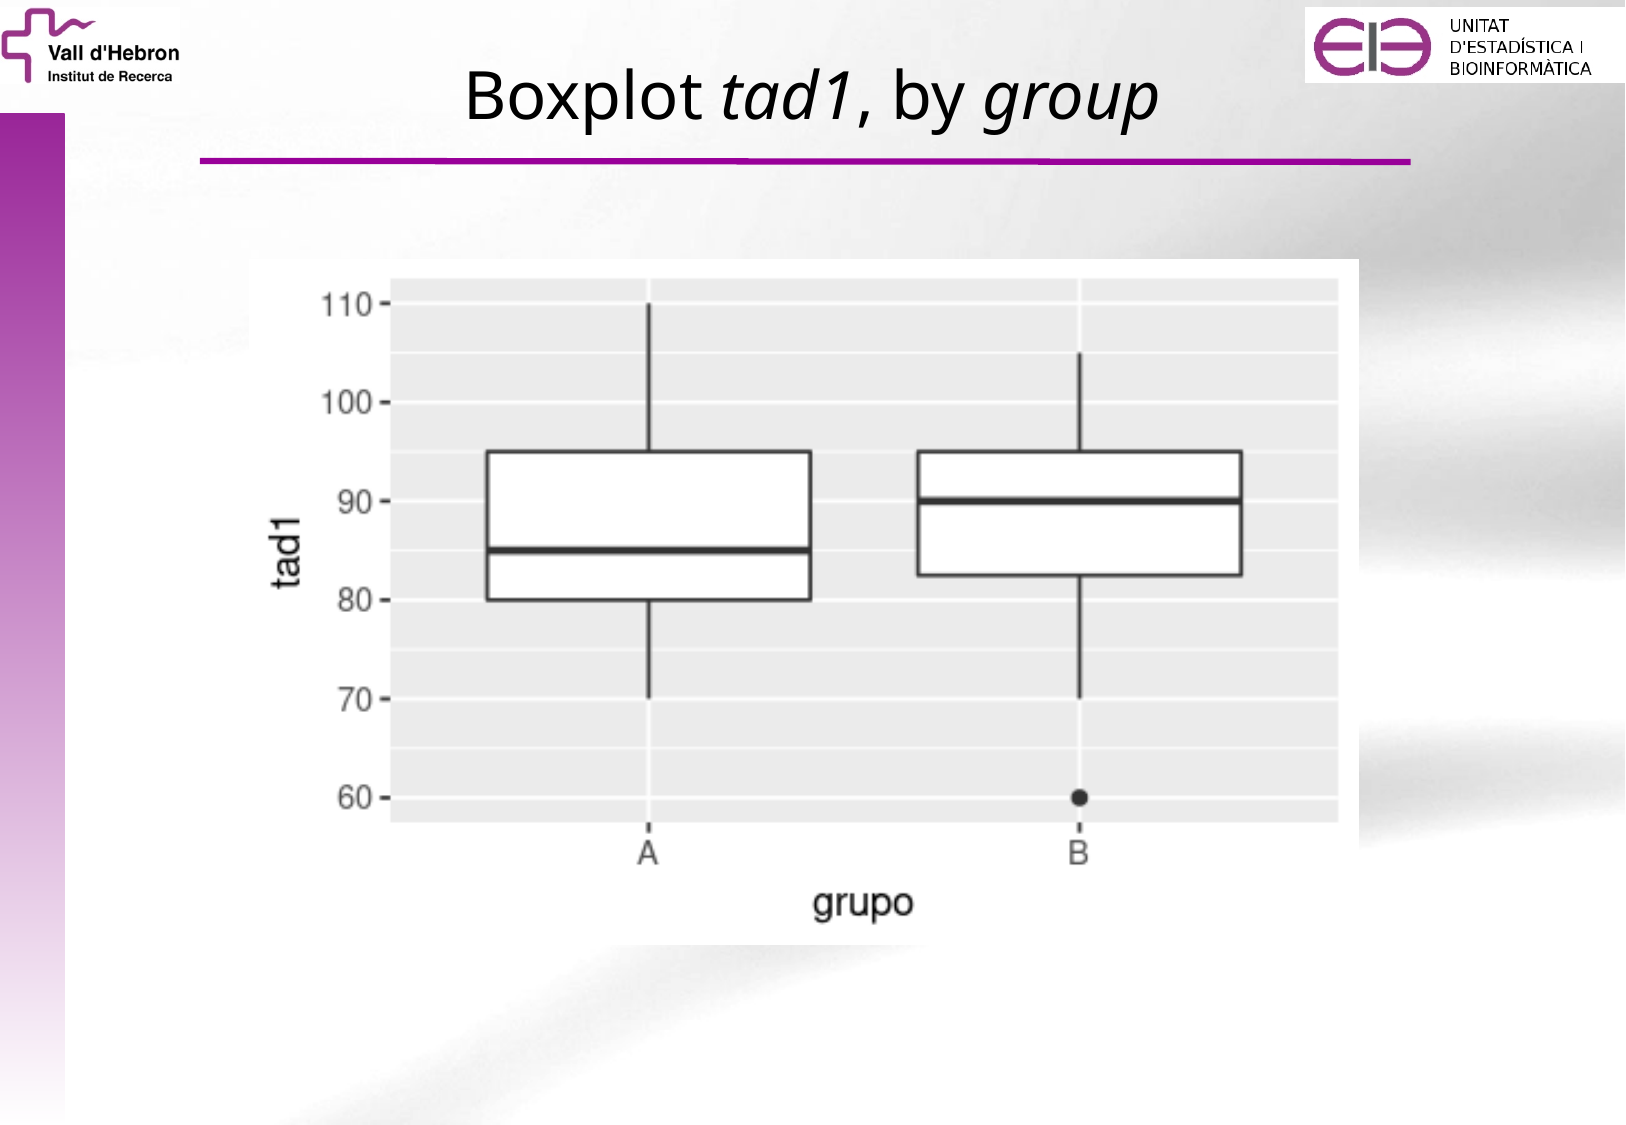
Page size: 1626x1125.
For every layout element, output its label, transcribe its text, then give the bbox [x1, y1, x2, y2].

picture [0, 0, 1625, 1125]
title Boxplot tad1, by group [81, 45, 1544, 233]
